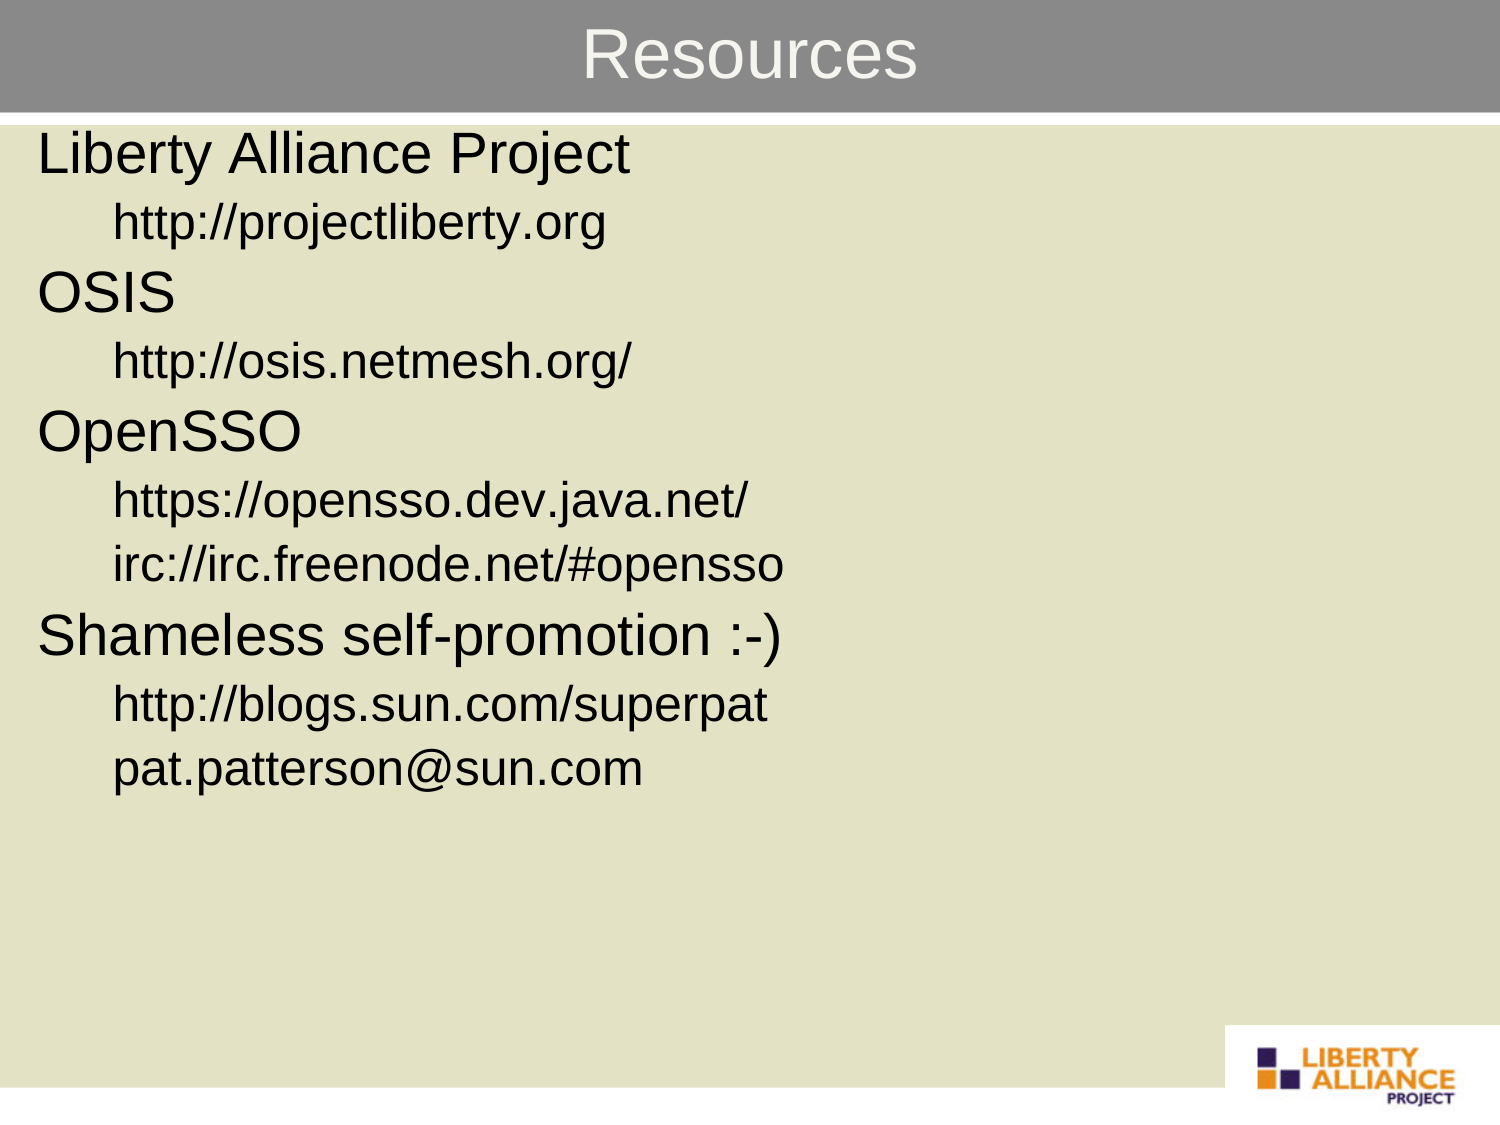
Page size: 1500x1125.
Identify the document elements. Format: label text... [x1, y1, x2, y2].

list Liberty Alliance Project http://projectliberty.org OSIS http://osis.netmesh.org/ OpenSSO https://opensso.dev.java.net/ irc://irc.freenode.net/#opensso Shameless self-promotion :-) http://blogs.sun.com/superpat pat.patterson@sun.com [37, 125, 1463, 1013]
picture [1237, 1027, 1500, 1125]
title Resources [112, 0, 1388, 113]
